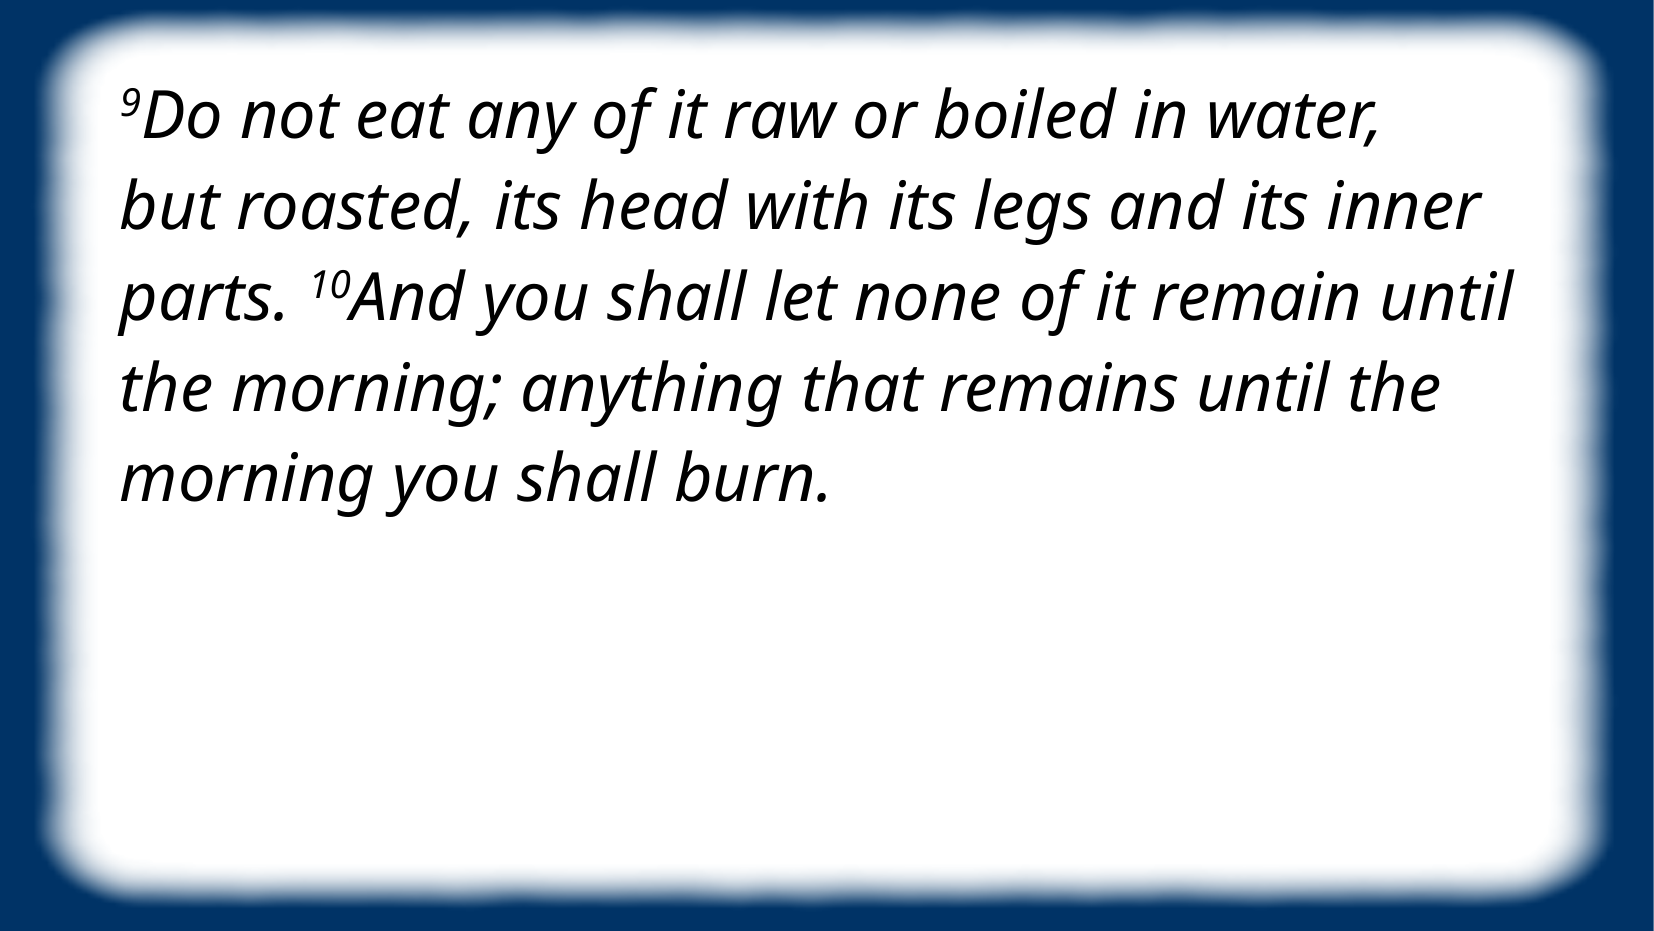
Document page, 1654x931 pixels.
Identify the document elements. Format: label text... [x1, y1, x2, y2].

text_box 9Do not eat any of it raw or boiled in water, but roasted, its head with its legs and its inner parts. 10And you shall let none of it remain until the morning; anything that remains until the morning you shall burn. [105, 60, 1561, 519]
picture [0, 0, 1654, 931]
